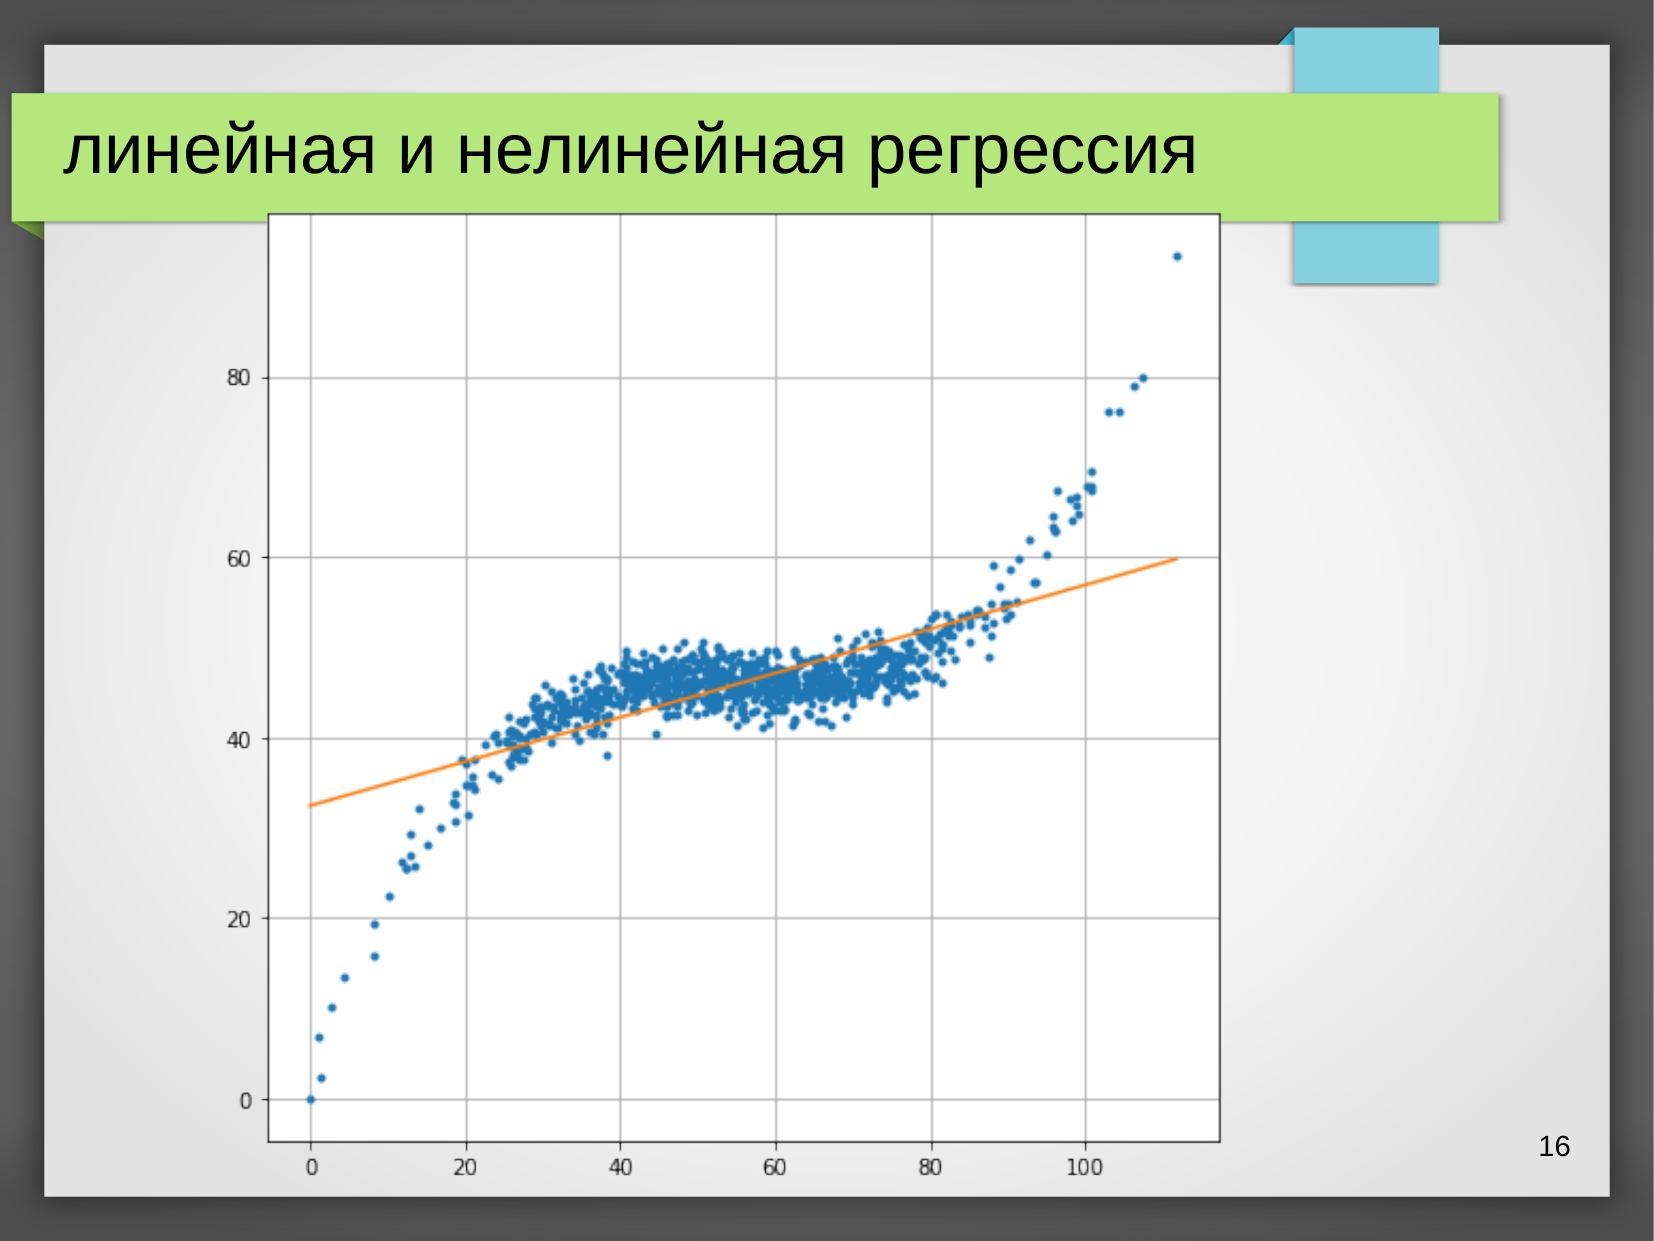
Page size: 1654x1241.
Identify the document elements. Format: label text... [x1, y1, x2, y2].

title линейная и нелинейная регрессия [63, 106, 1469, 193]
picture [0, 0, 1654, 1241]
